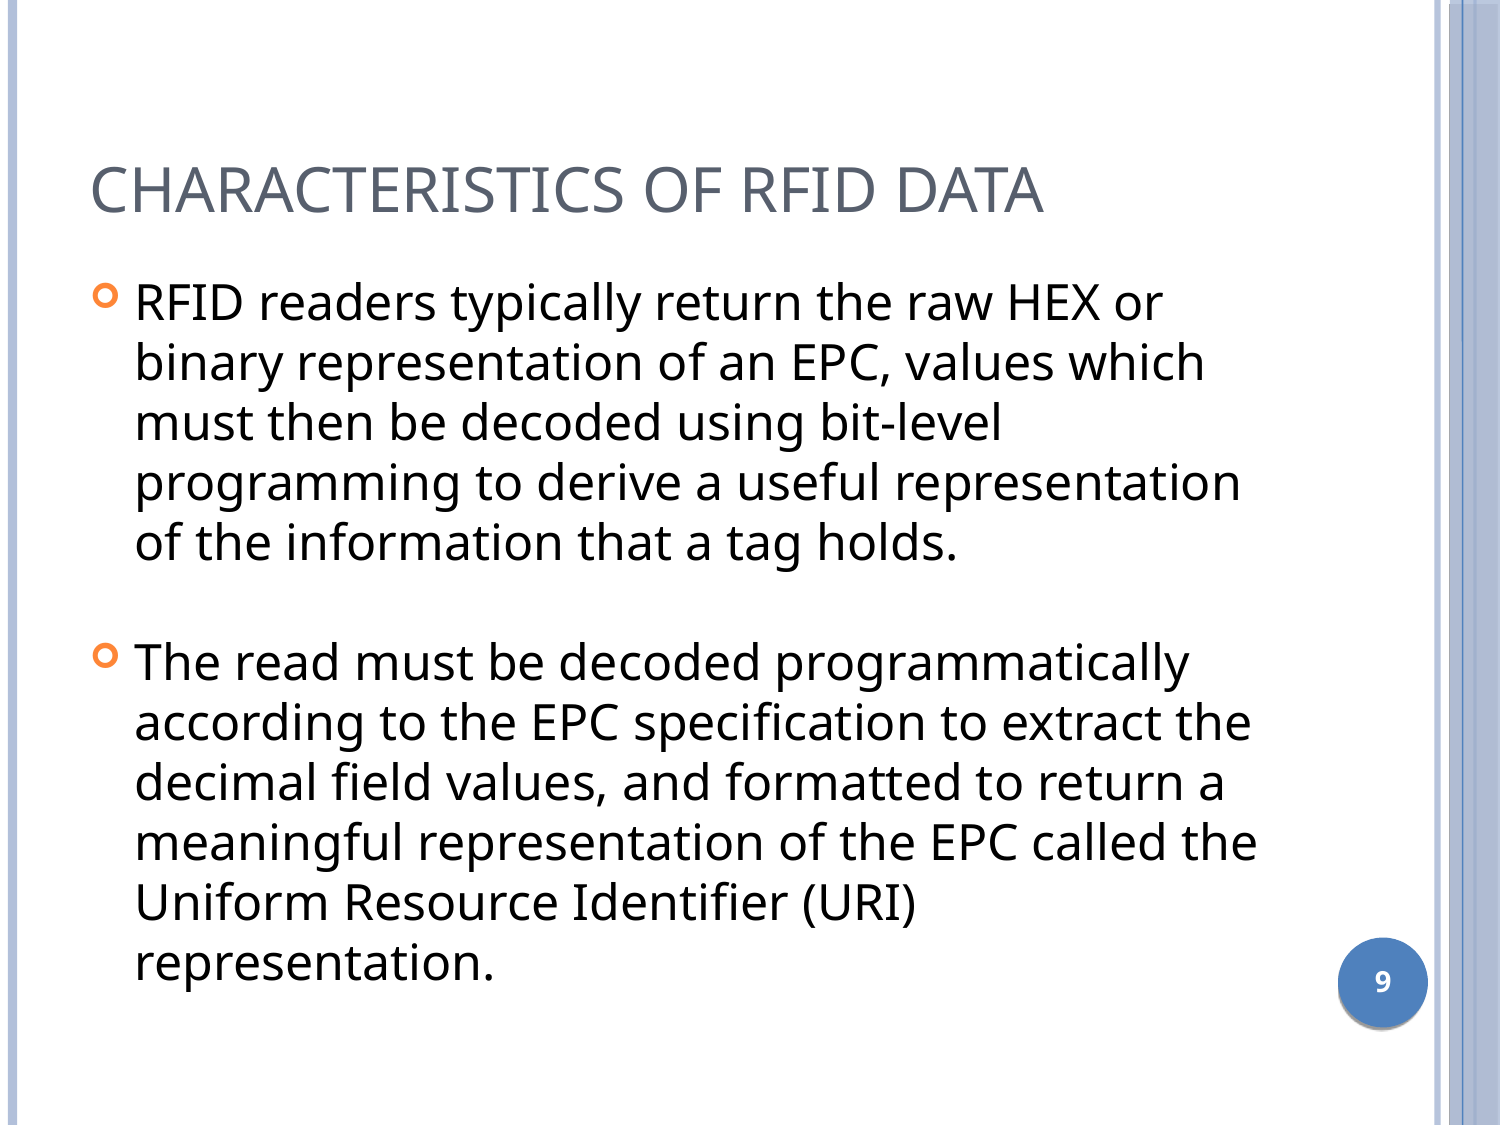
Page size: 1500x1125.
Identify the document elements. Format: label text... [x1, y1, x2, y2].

text_box RFID readers typically return the raw HEX or binary representation of an EPC, values which must then be decoded using bit-level programming to derive a useful representation of the information that a tag holds. The read must be decoded programmatically according to the EPC specification to extract the decimal field values, and formatted to return a meaningful representation of the EPC called the Uniform Resource Identifier (URI) representation. [74, 262, 1300, 1062]
text_box <number> [1333, 940, 1434, 1027]
text_box Characteristics of rfid Data [74, 45, 1300, 233]
